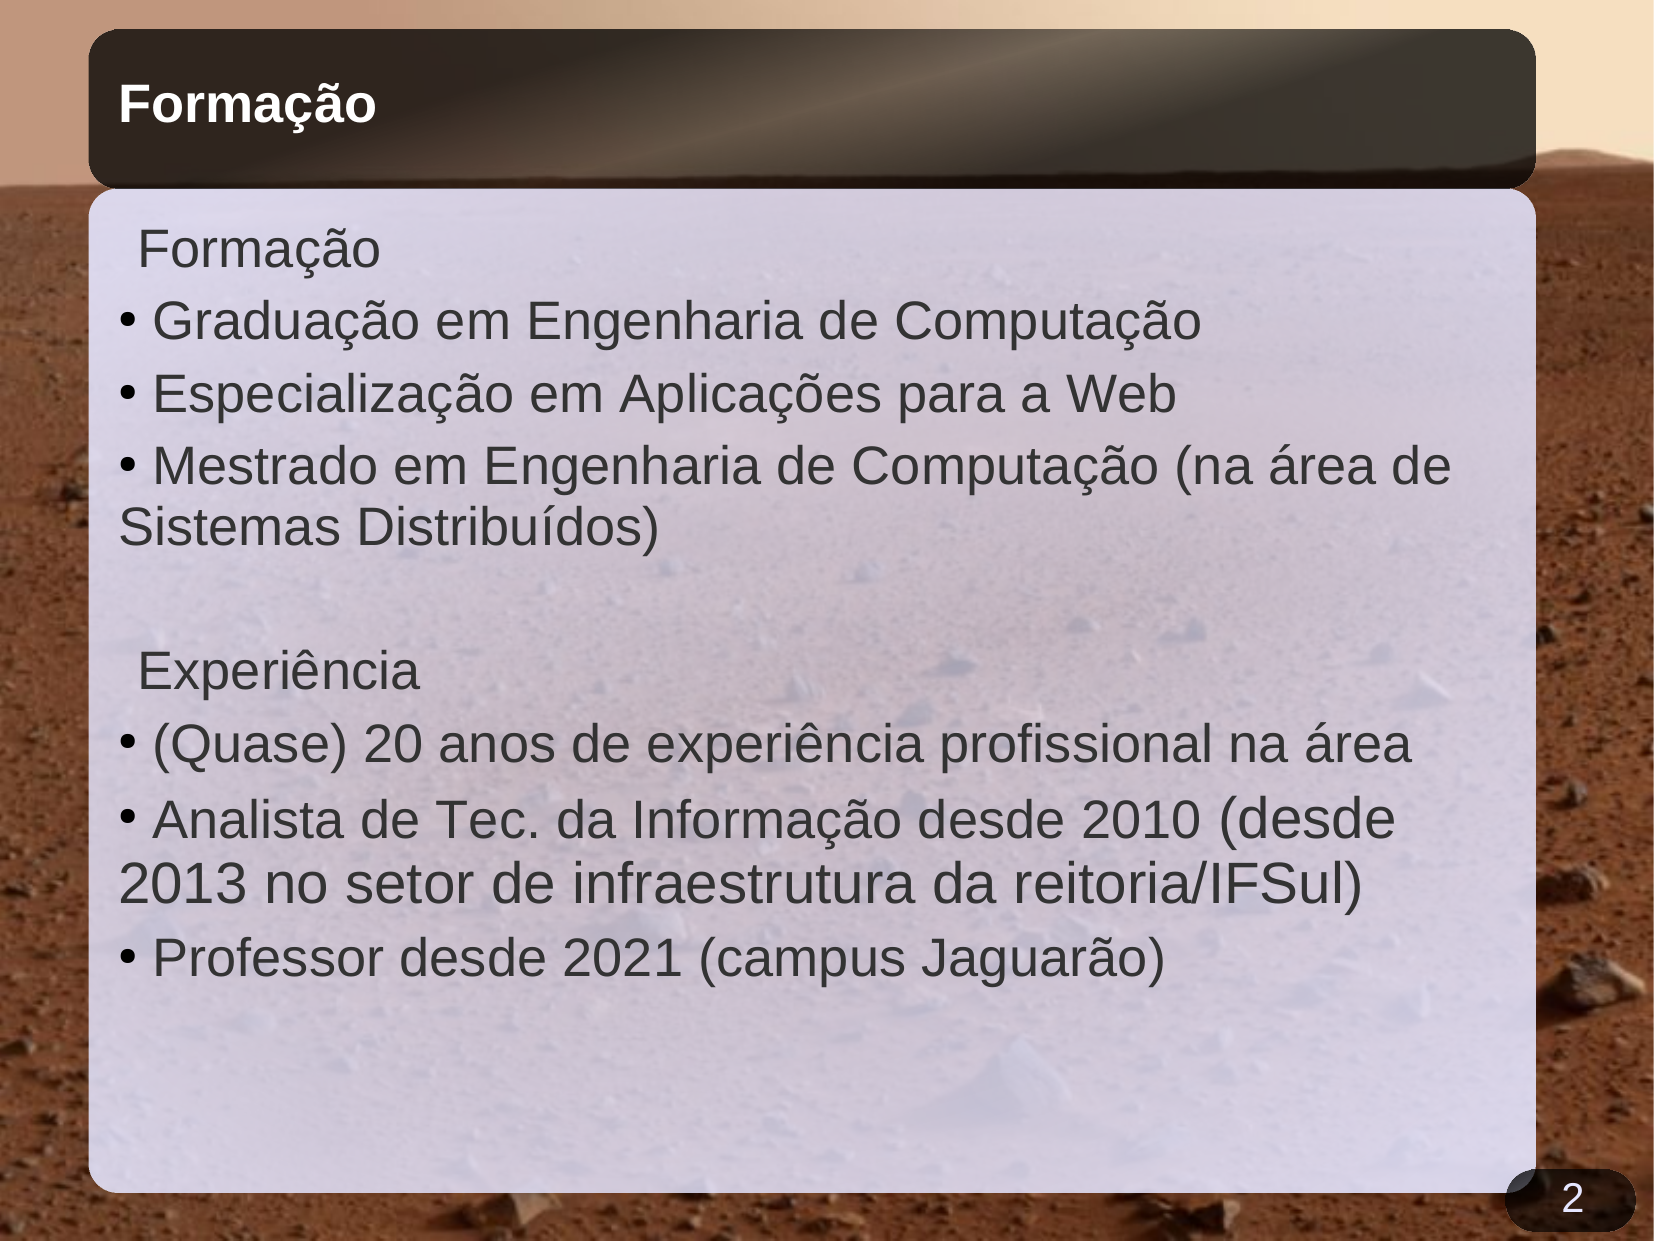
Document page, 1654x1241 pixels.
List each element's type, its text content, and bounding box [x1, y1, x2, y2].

title Formação [118, 59, 1506, 148]
picture [0, 0, 1654, 1241]
list Formação Graduação em Engenharia de Computação Especialização em Aplicações para a Web Mestrado em Engenharia de Computação (na área de Sistemas Distribuídos) Experiência (Quase) 20 anos de experiência profissional na área Analista de Tec. da Informação desde 2010 (desde 2013 no setor de infraestrutura da reitoria/IFSul) Professor desde 2021 (campus Jaguarão) [118, 218, 1477, 1164]
